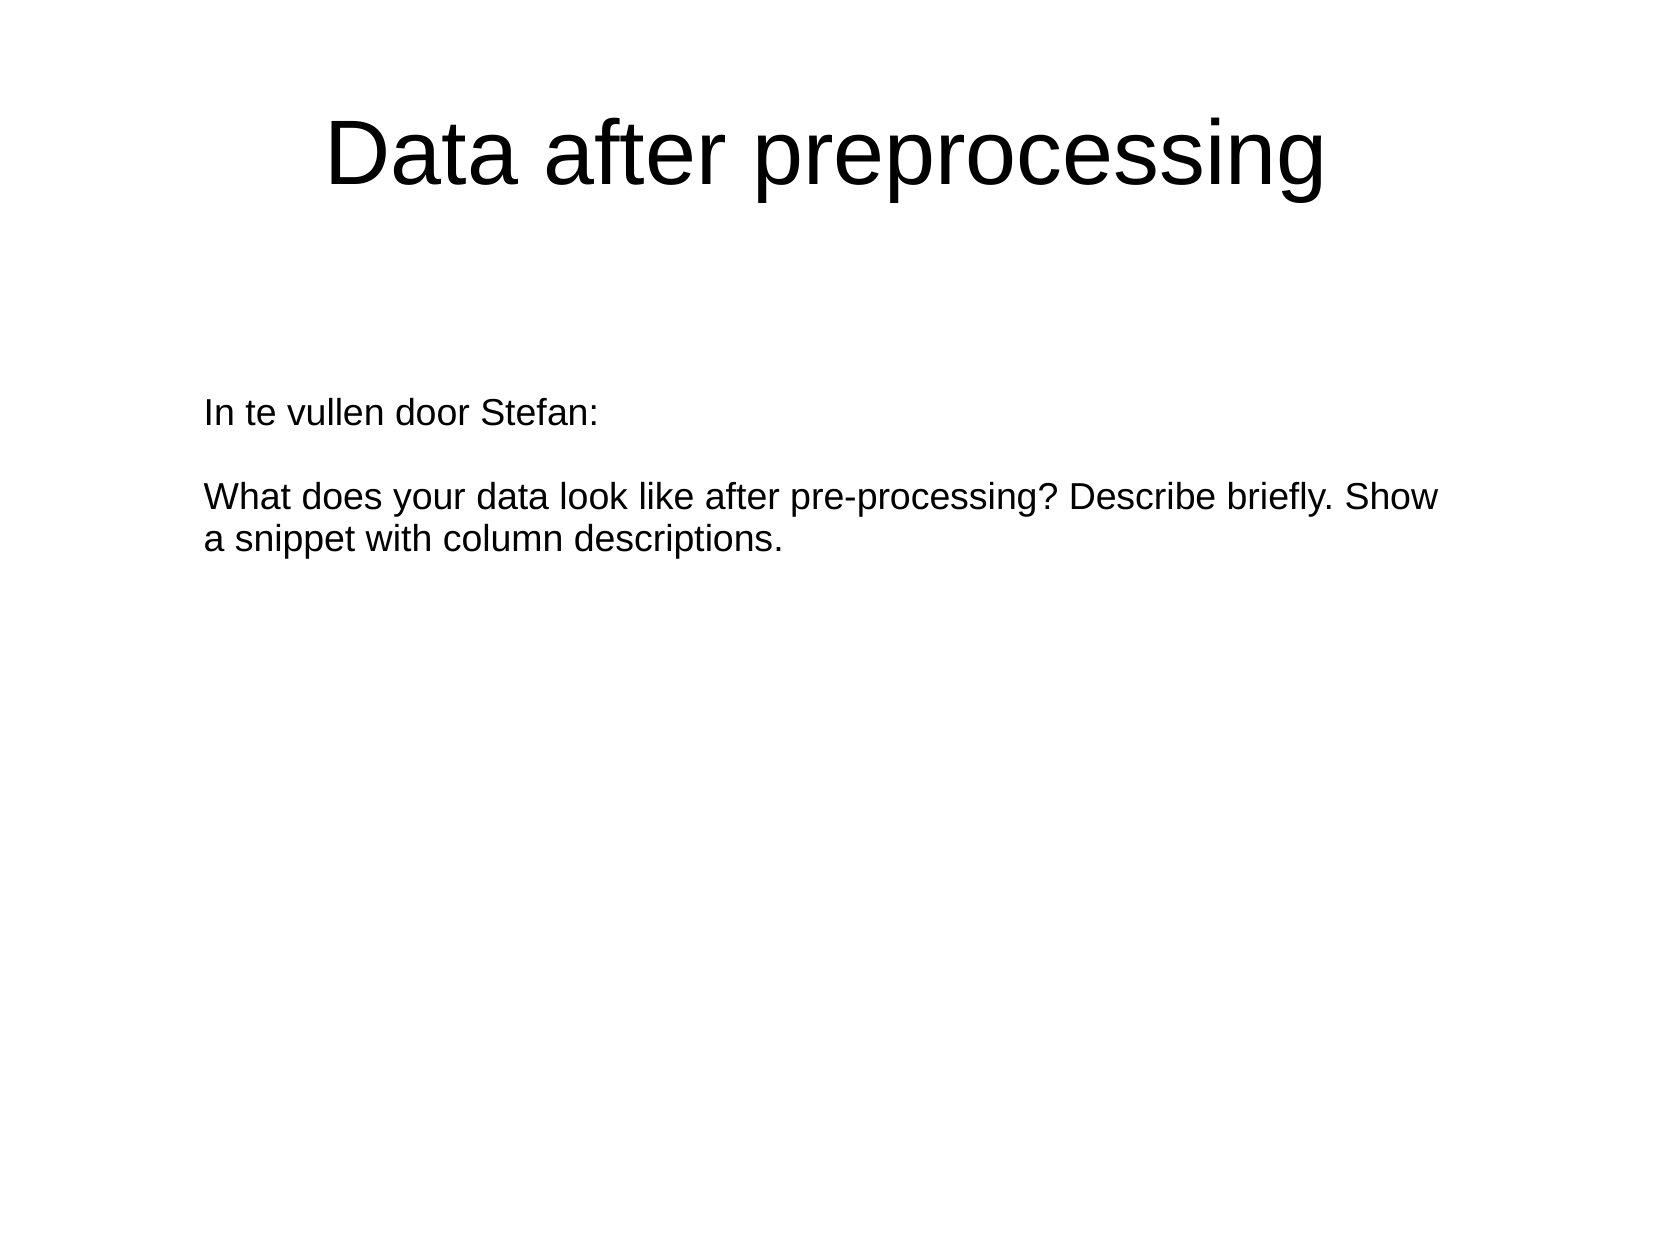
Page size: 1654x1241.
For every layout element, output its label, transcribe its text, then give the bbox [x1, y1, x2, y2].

text_box In te vullen door Stefan: What does your data look like after pre-processing? Describe briefly. Show a snippet with column descriptions. [188, 383, 1454, 567]
title Data after preprocessing [82, 49, 1571, 257]
